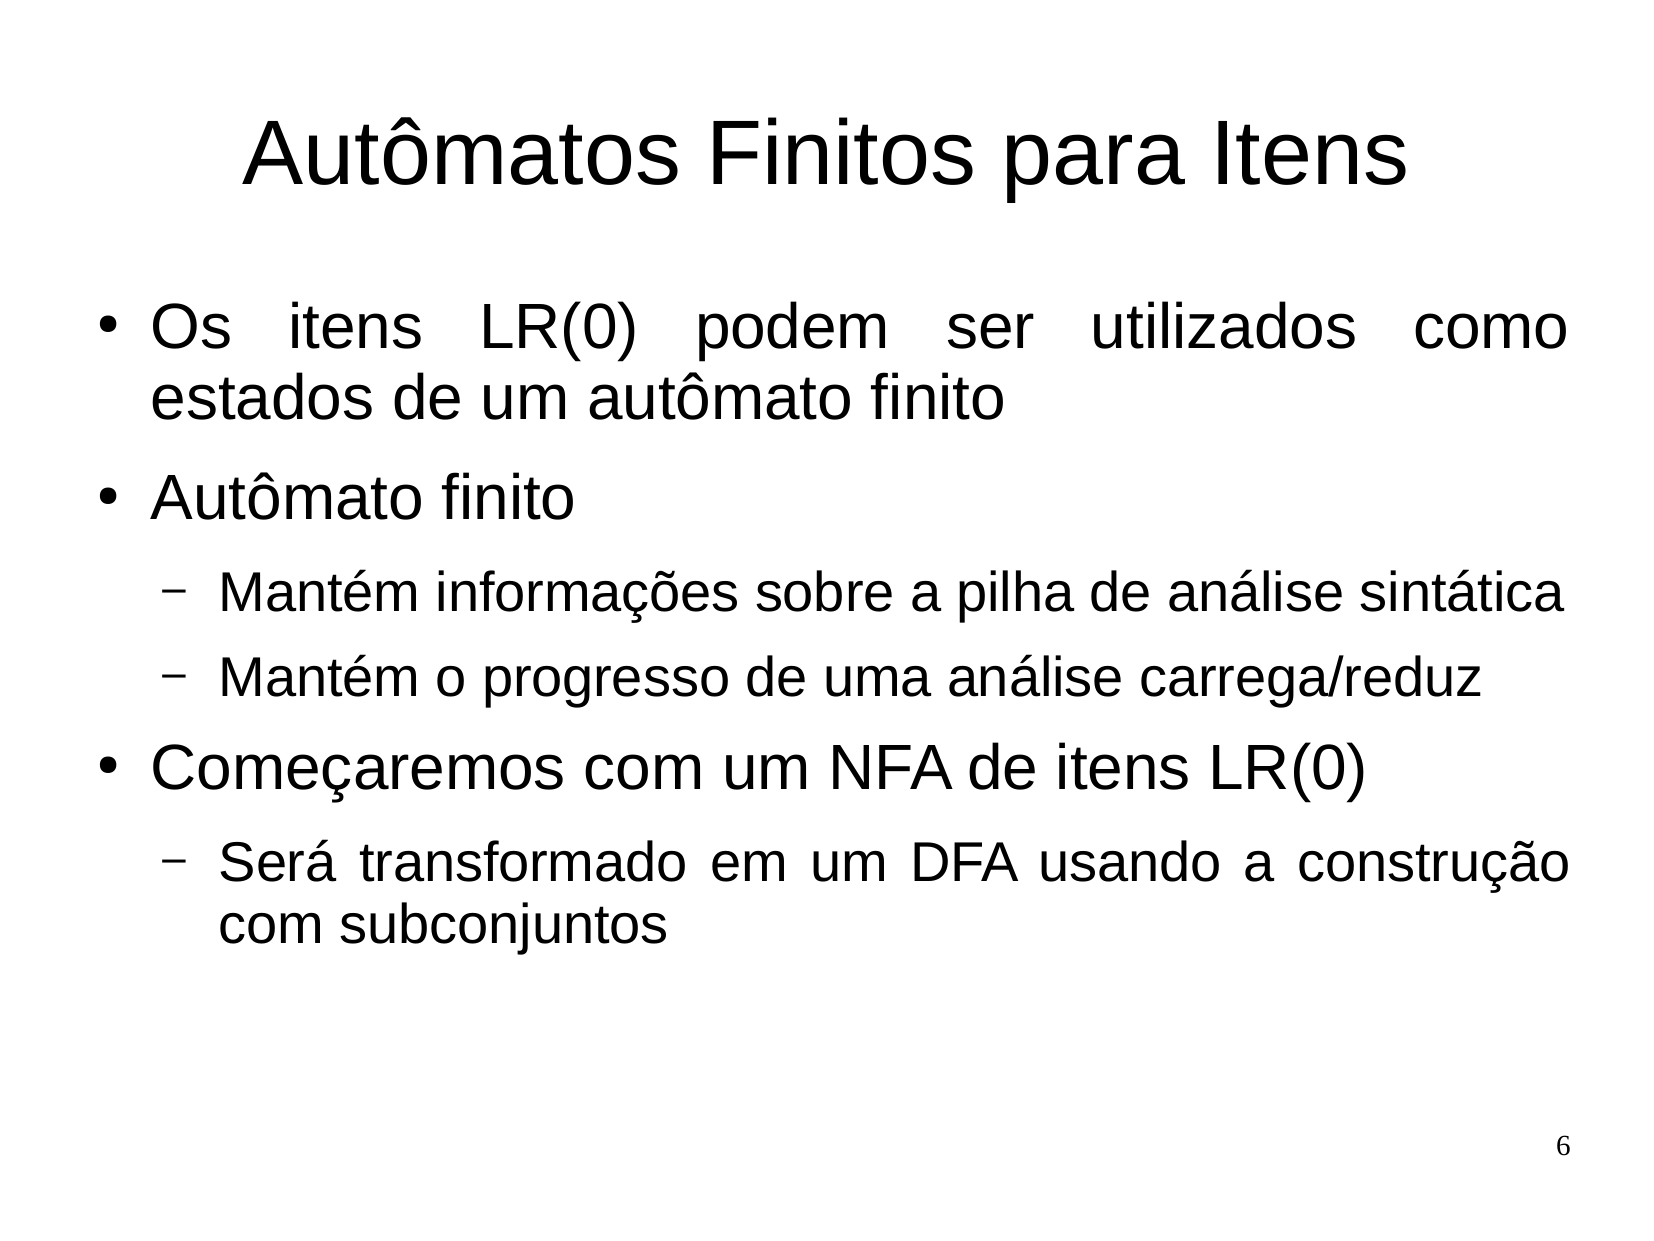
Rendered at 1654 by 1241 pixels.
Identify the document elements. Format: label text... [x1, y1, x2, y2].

list Os itens LR(0) podem ser utilizados como estados de um autômato finito Autômato finito Mantém informações sobre a pilha de análise sintática Mantém o progresso de uma análise carrega/reduz Começaremos com um NFA de itens LR(0) Será transformado em um DFA usando a construção com subconjuntos [82, 290, 1571, 1010]
title Autômatos Finitos para Itens [82, 49, 1571, 257]
